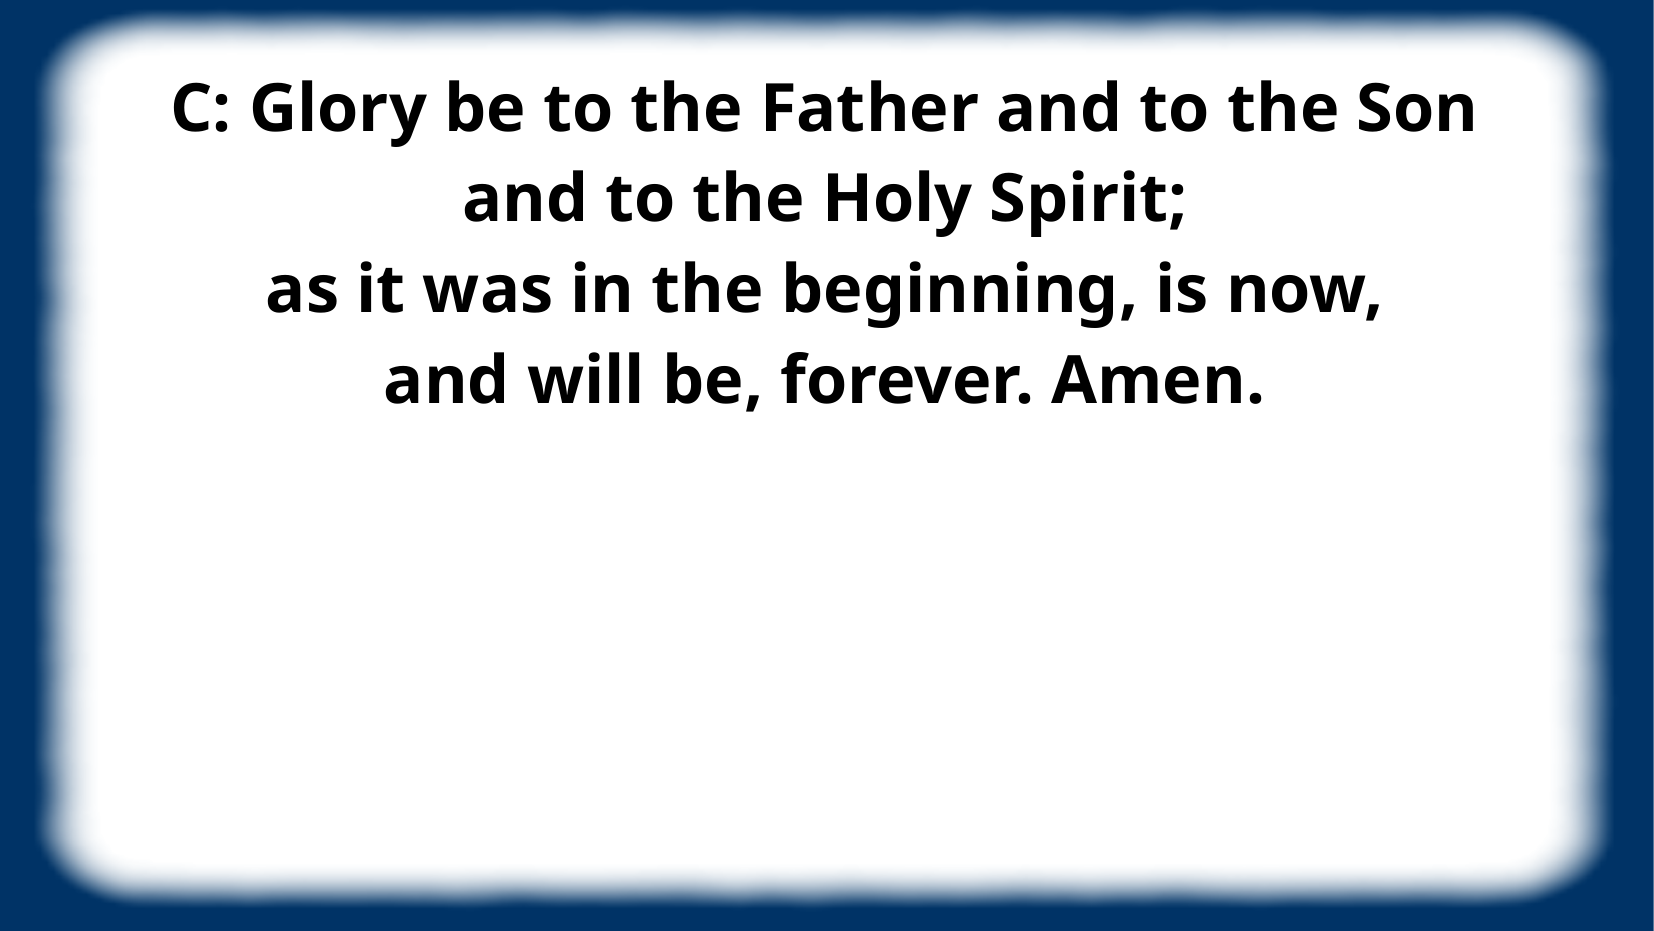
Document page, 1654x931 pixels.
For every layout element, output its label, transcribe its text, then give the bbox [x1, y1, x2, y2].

picture [0, 0, 1654, 931]
text_box C: Glory be to the Father and to the Son and to the Holy Spirit; as it was in the beginning, is now, and will be, forever. Amen. [75, 52, 1576, 436]
